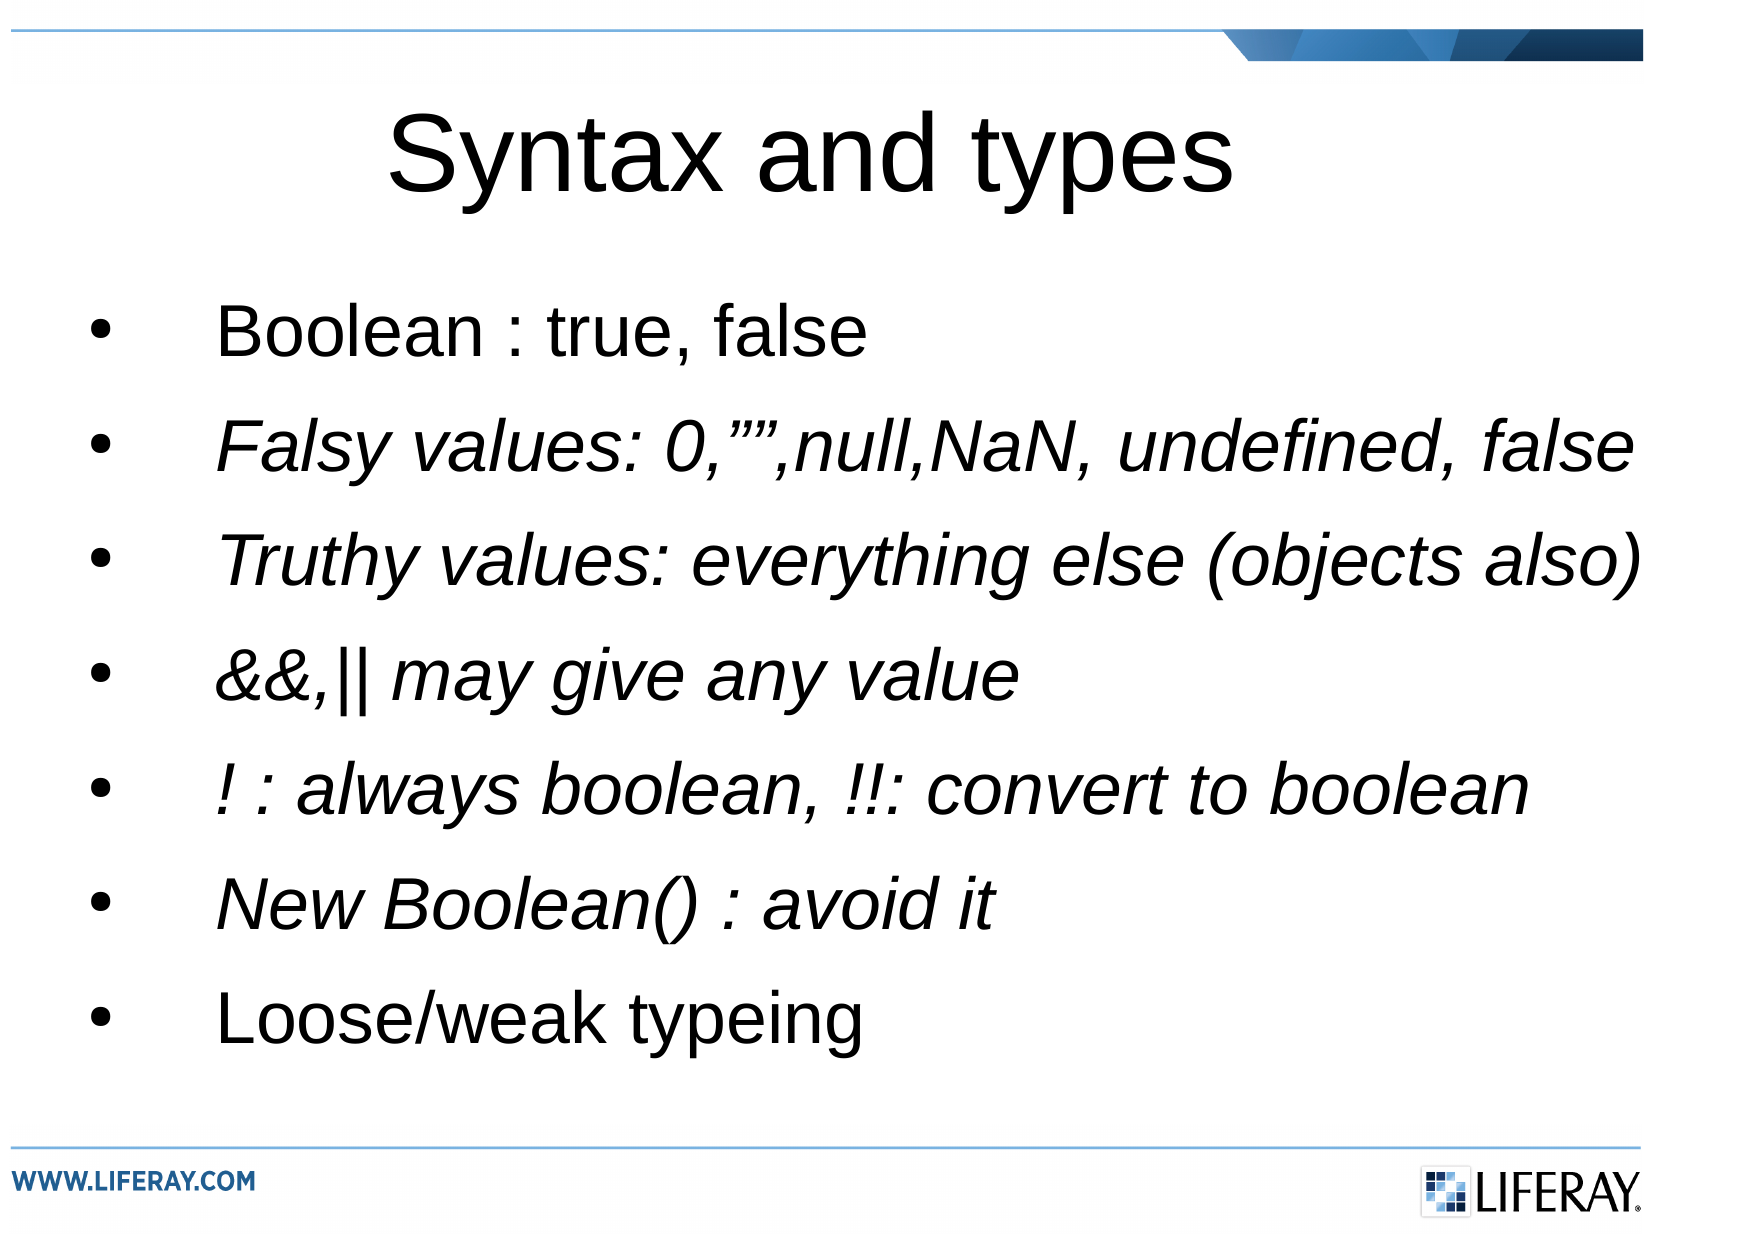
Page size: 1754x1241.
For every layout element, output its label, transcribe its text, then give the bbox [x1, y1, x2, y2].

title Syntax and types [82, 49, 1571, 257]
picture [11, 0, 1644, 84]
picture [9, 1124, 1642, 1234]
list Boolean : true, false Falsy values: 0,””,null,NaN, undefined, false Truthy values: everything else (objects also) &&,|| may give any value ! : always boolean, !!: convert to boolean New Boolean() : avoid it Loose/weak typeing [87, 290, 1667, 1109]
